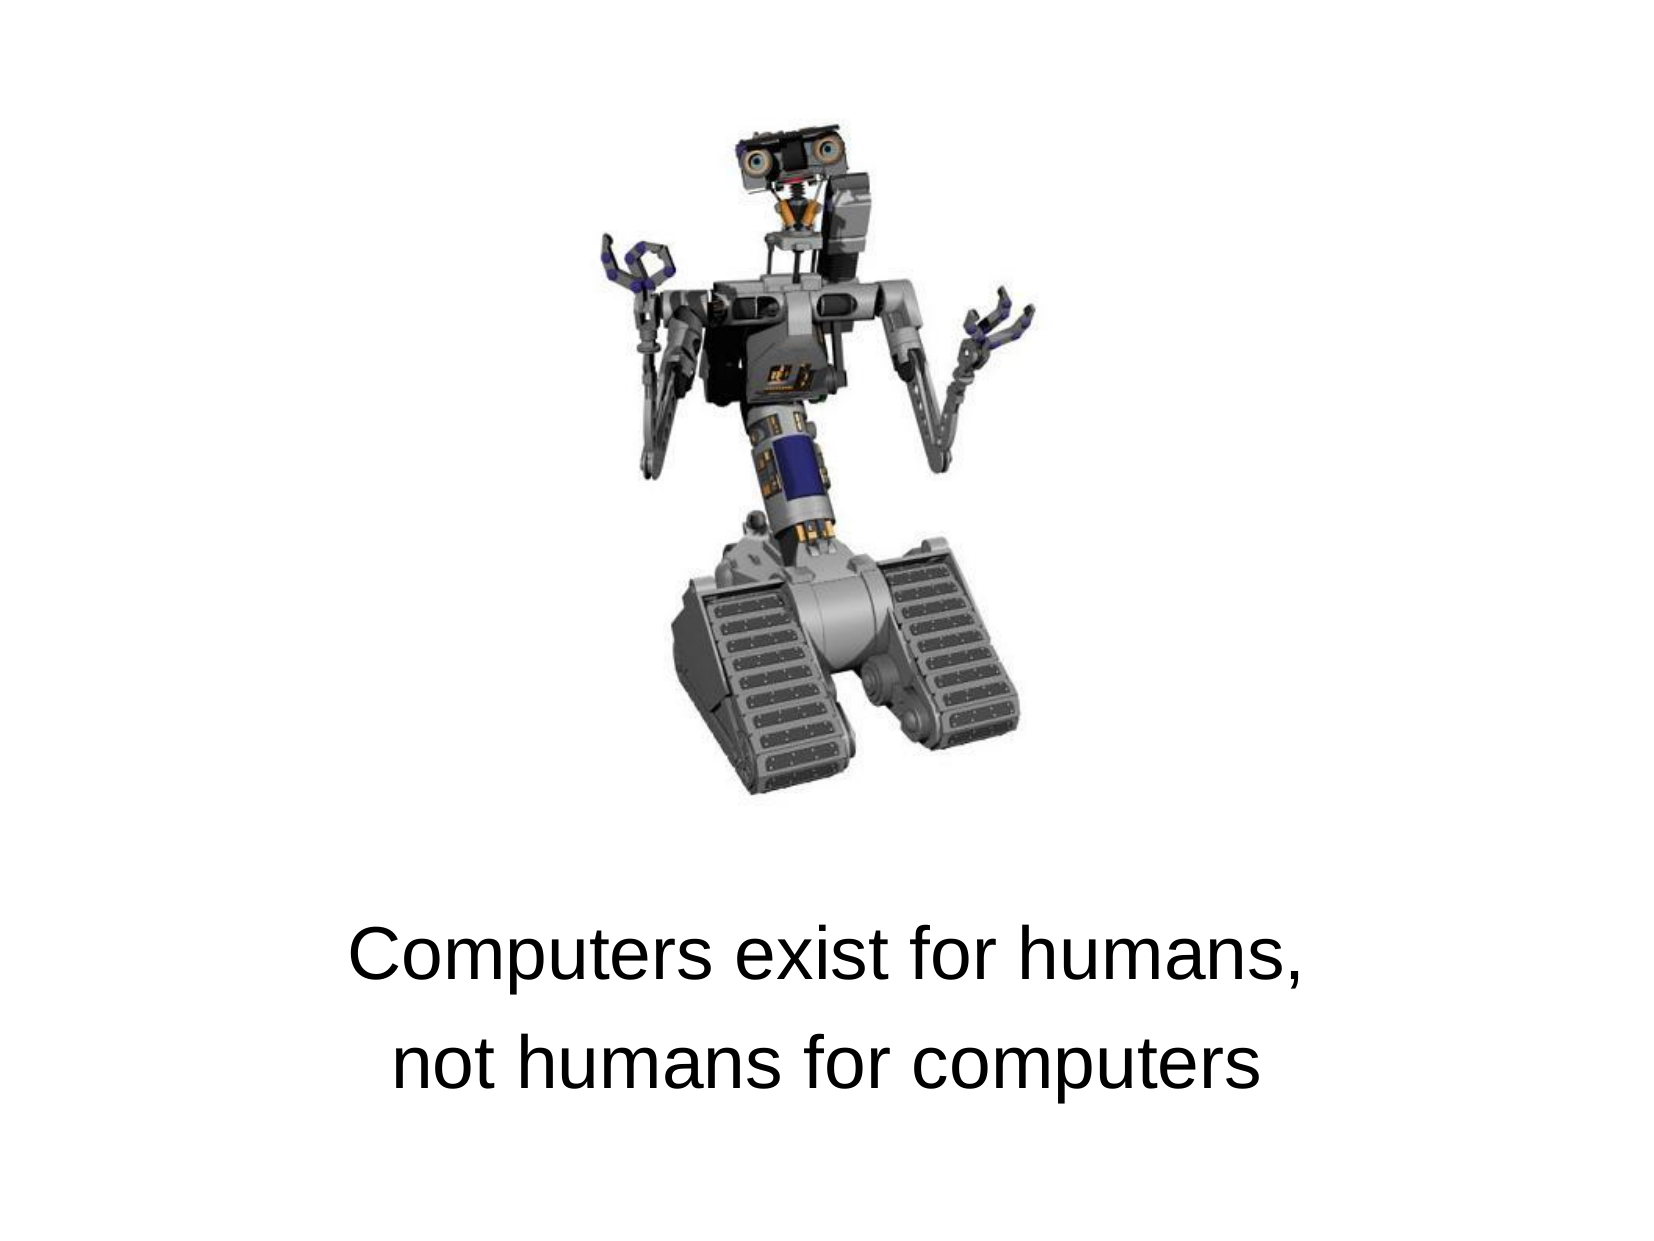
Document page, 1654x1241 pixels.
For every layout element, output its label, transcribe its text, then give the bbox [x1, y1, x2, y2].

text_box Computers exist for humans, not humans for computers [118, 904, 1536, 1123]
picture [576, 118, 1078, 814]
